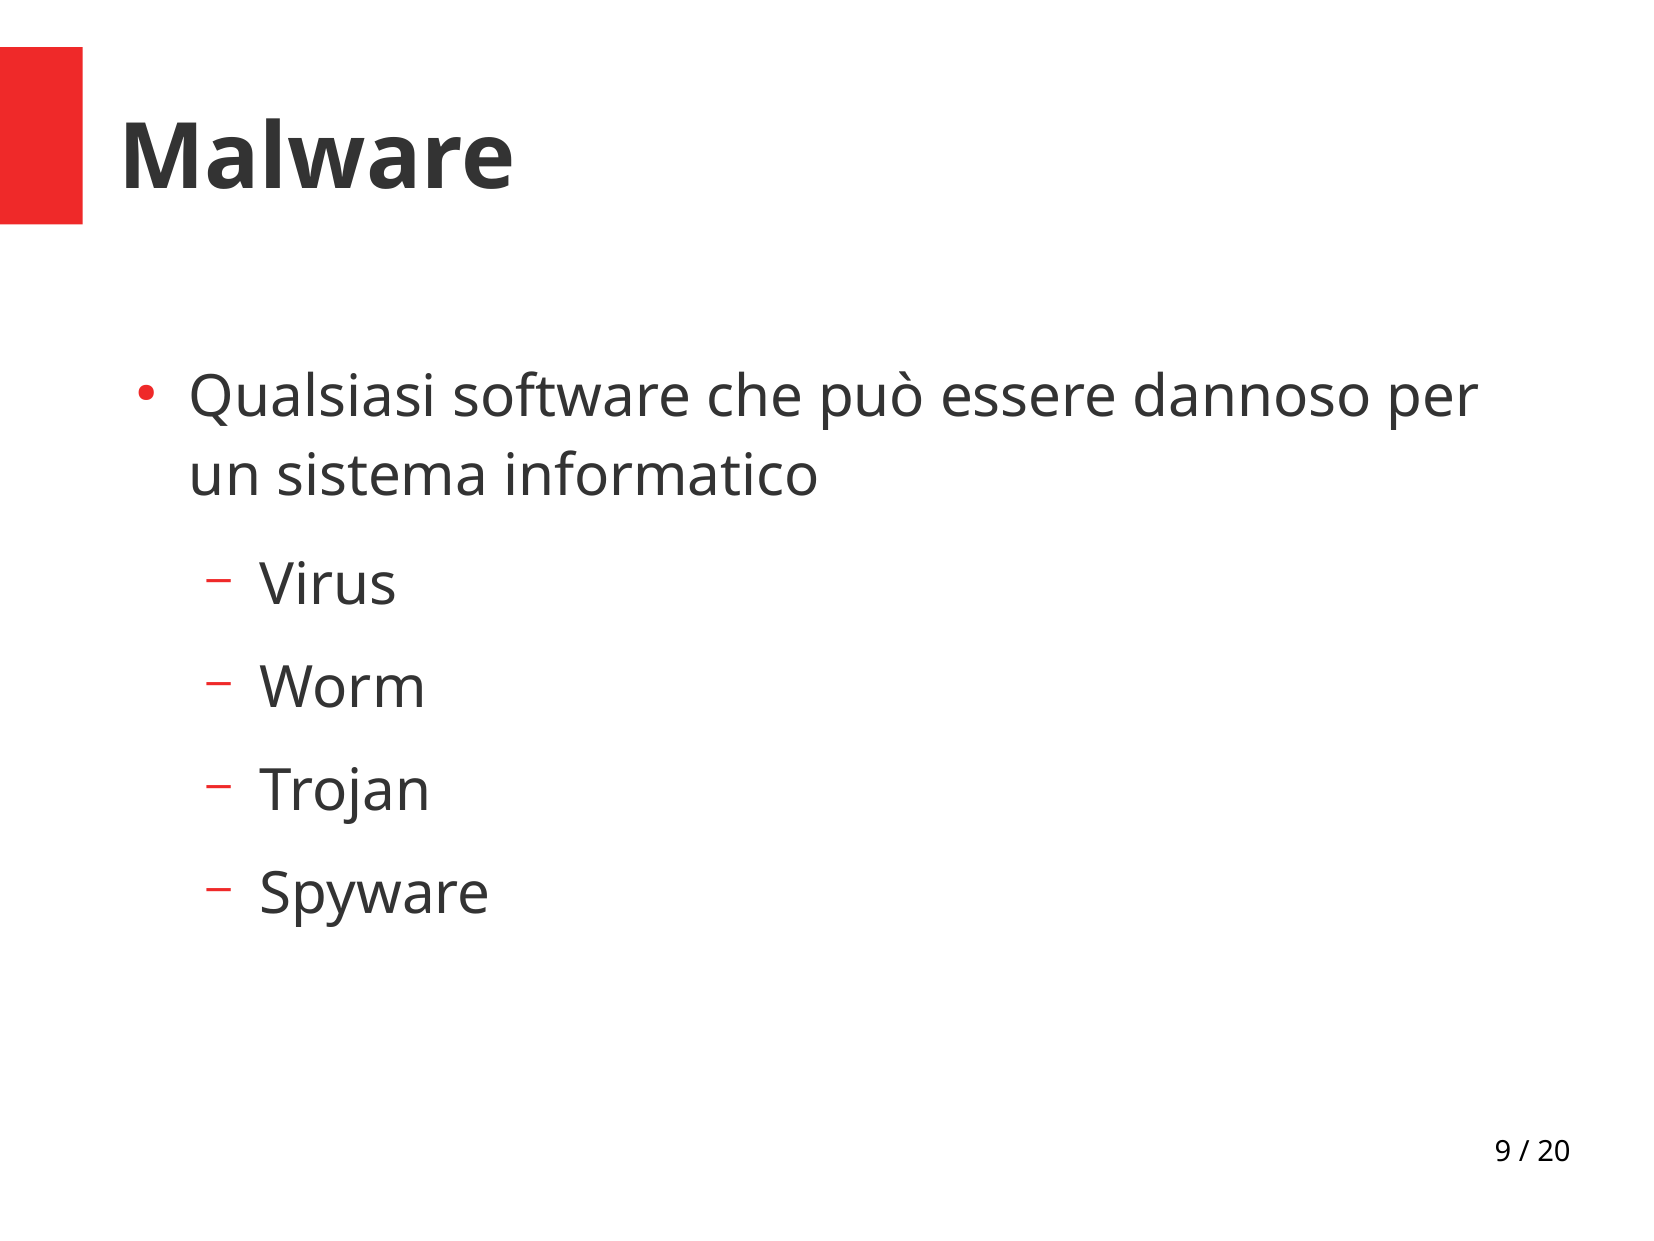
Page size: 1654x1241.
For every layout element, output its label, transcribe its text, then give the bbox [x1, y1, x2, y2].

list Qualsiasi software che può essere dannoso per un sistema informatico Virus Worm Trojan Spyware [118, 354, 1536, 1074]
title Malware [118, 45, 1571, 260]
